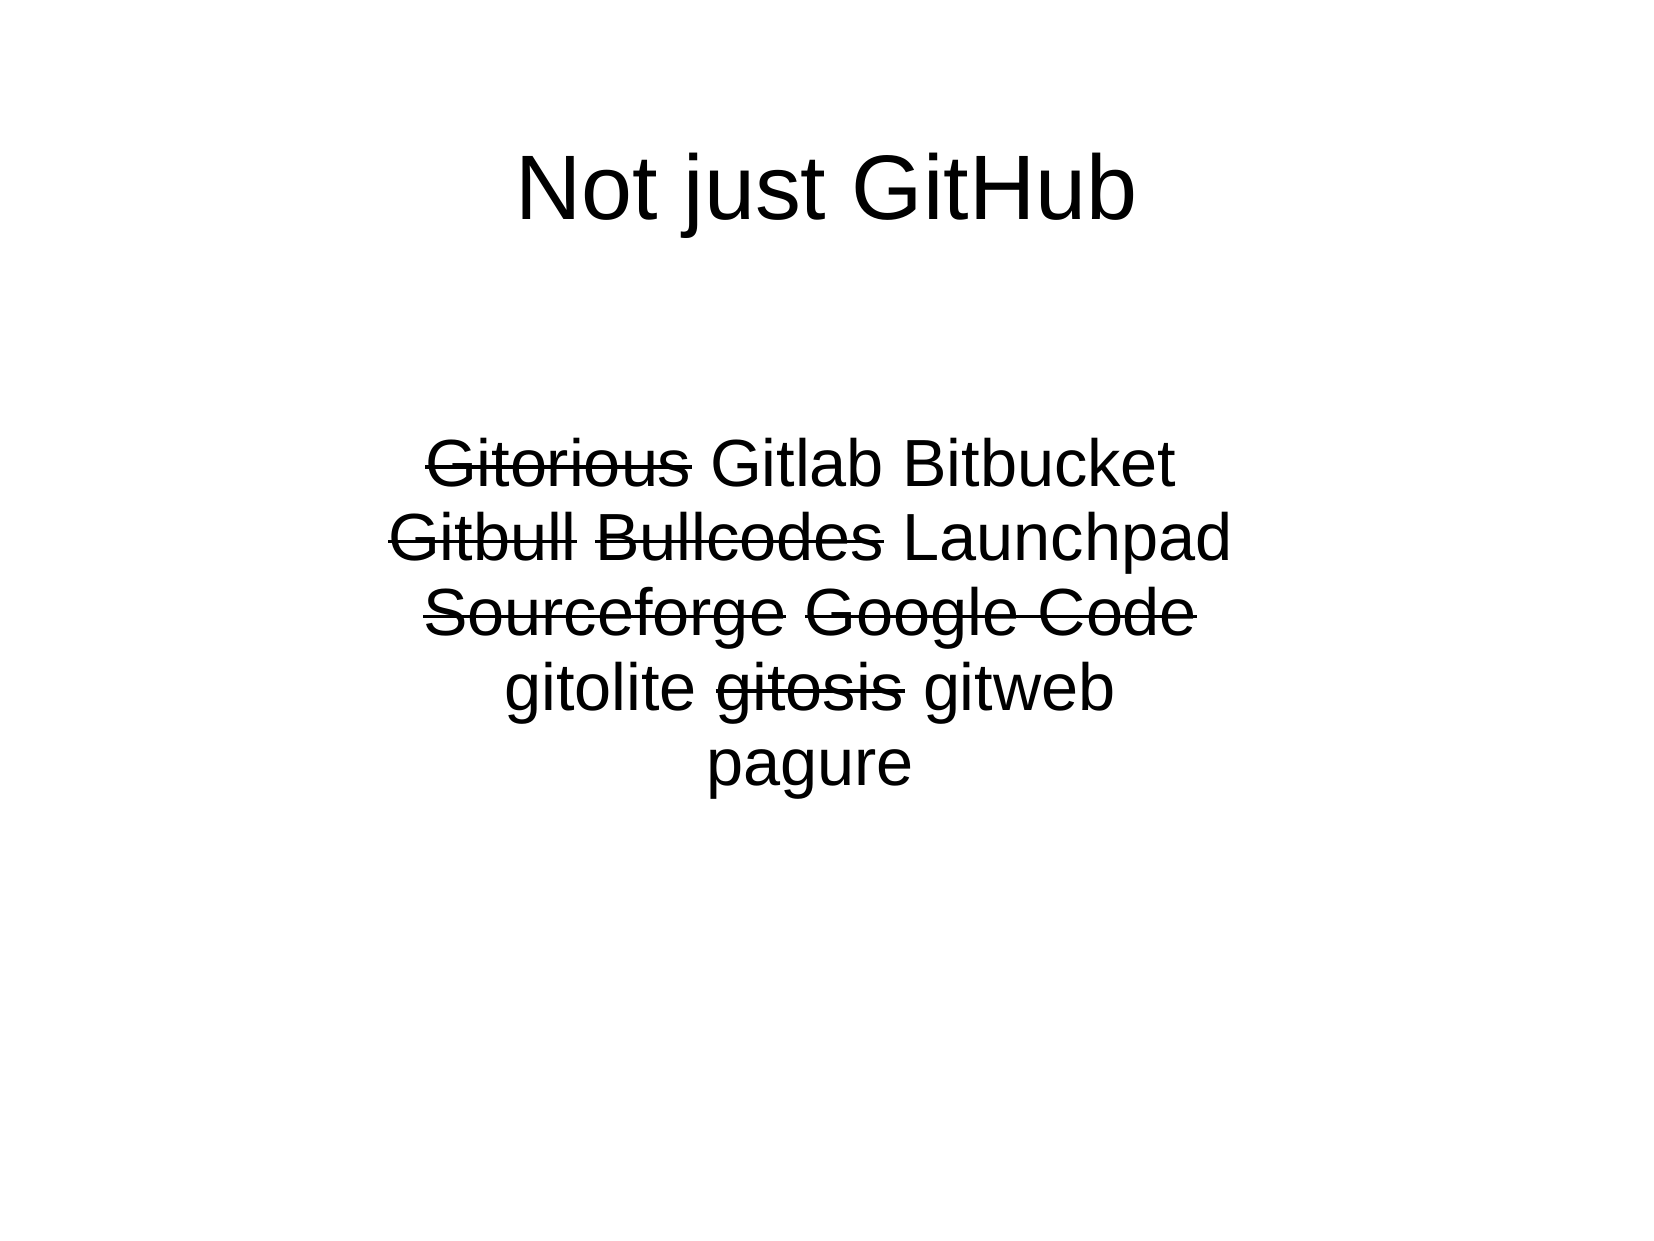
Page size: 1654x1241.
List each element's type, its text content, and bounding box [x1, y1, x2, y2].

subtitle Gitorious Gitlab Bitbucket Gitbull Bullcodes Launchpad Sourceforge Google Code gitolite gitosis gitweb pagure [82, 290, 1538, 1010]
title Not just GitHub [82, 84, 1571, 292]
